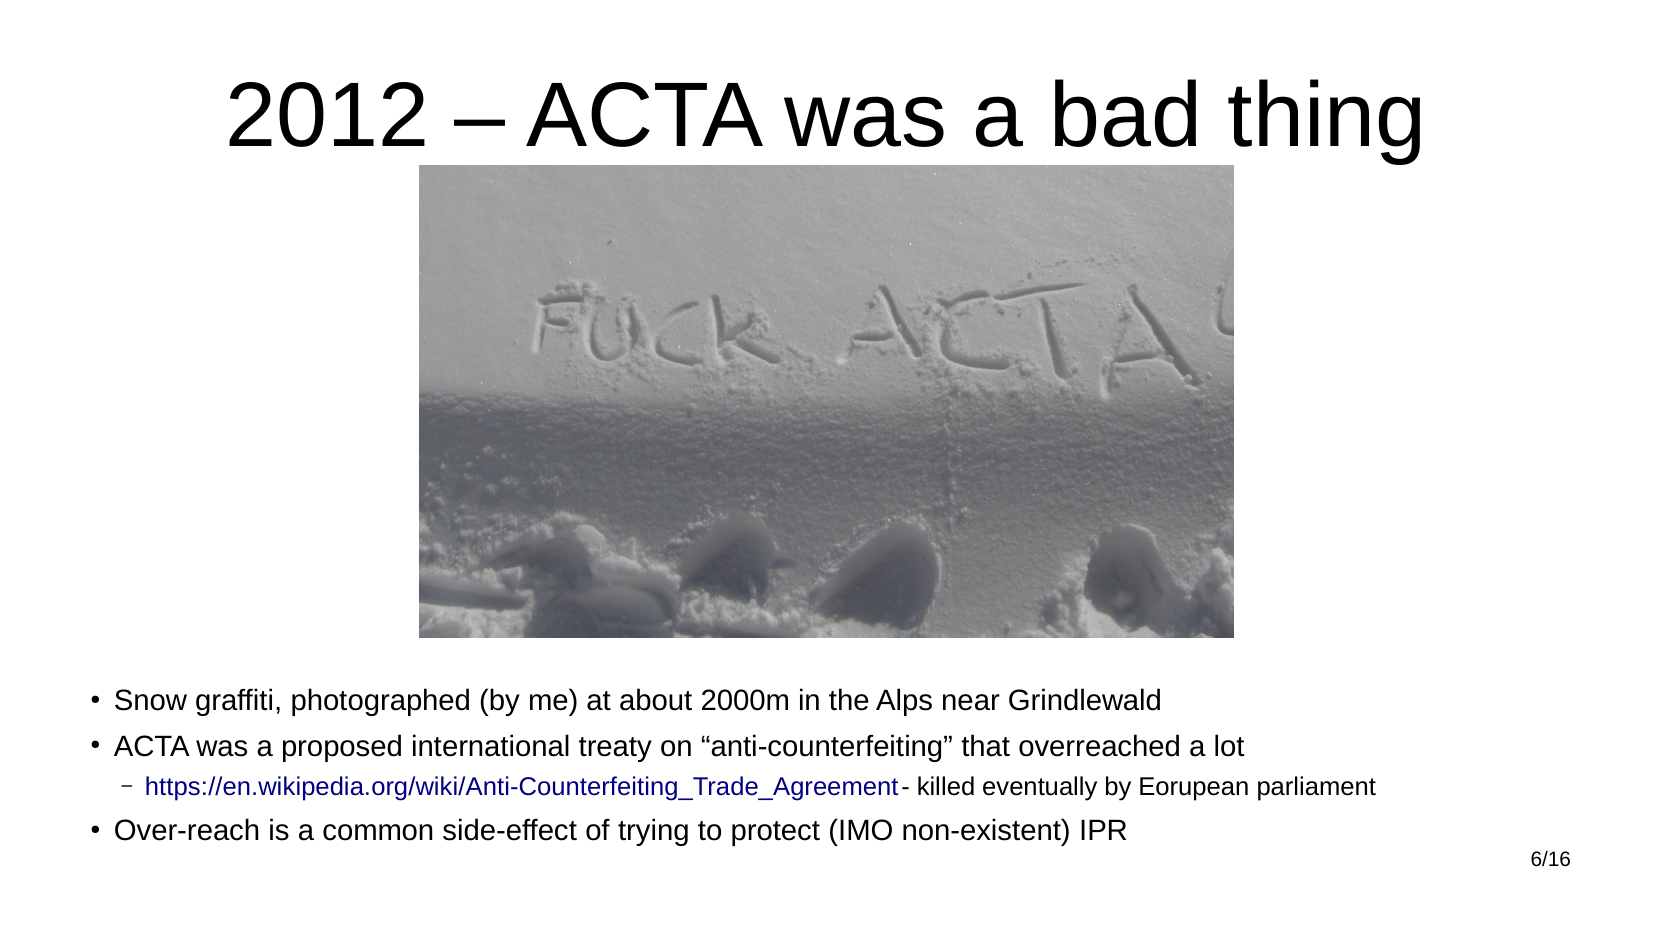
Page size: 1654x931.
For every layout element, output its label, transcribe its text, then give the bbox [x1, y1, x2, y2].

title 2012 – ACTA was a bad thing [82, 37, 1571, 193]
picture [419, 165, 1234, 638]
list Snow graffiti, photographed (by me) at about 2000m in the Alps near Grindlewald ACTA was a proposed international treaty on “anti-counterfeiting” that overreached a lot https://en.wikipedia.org/wiki/Anti-Counterfeiting_Trade_Agreement - killed eventually by Eorupean parliament Over-reach is a common side-effect of trying to protect (IMO non-existent) IPR [82, 683, 1571, 851]
